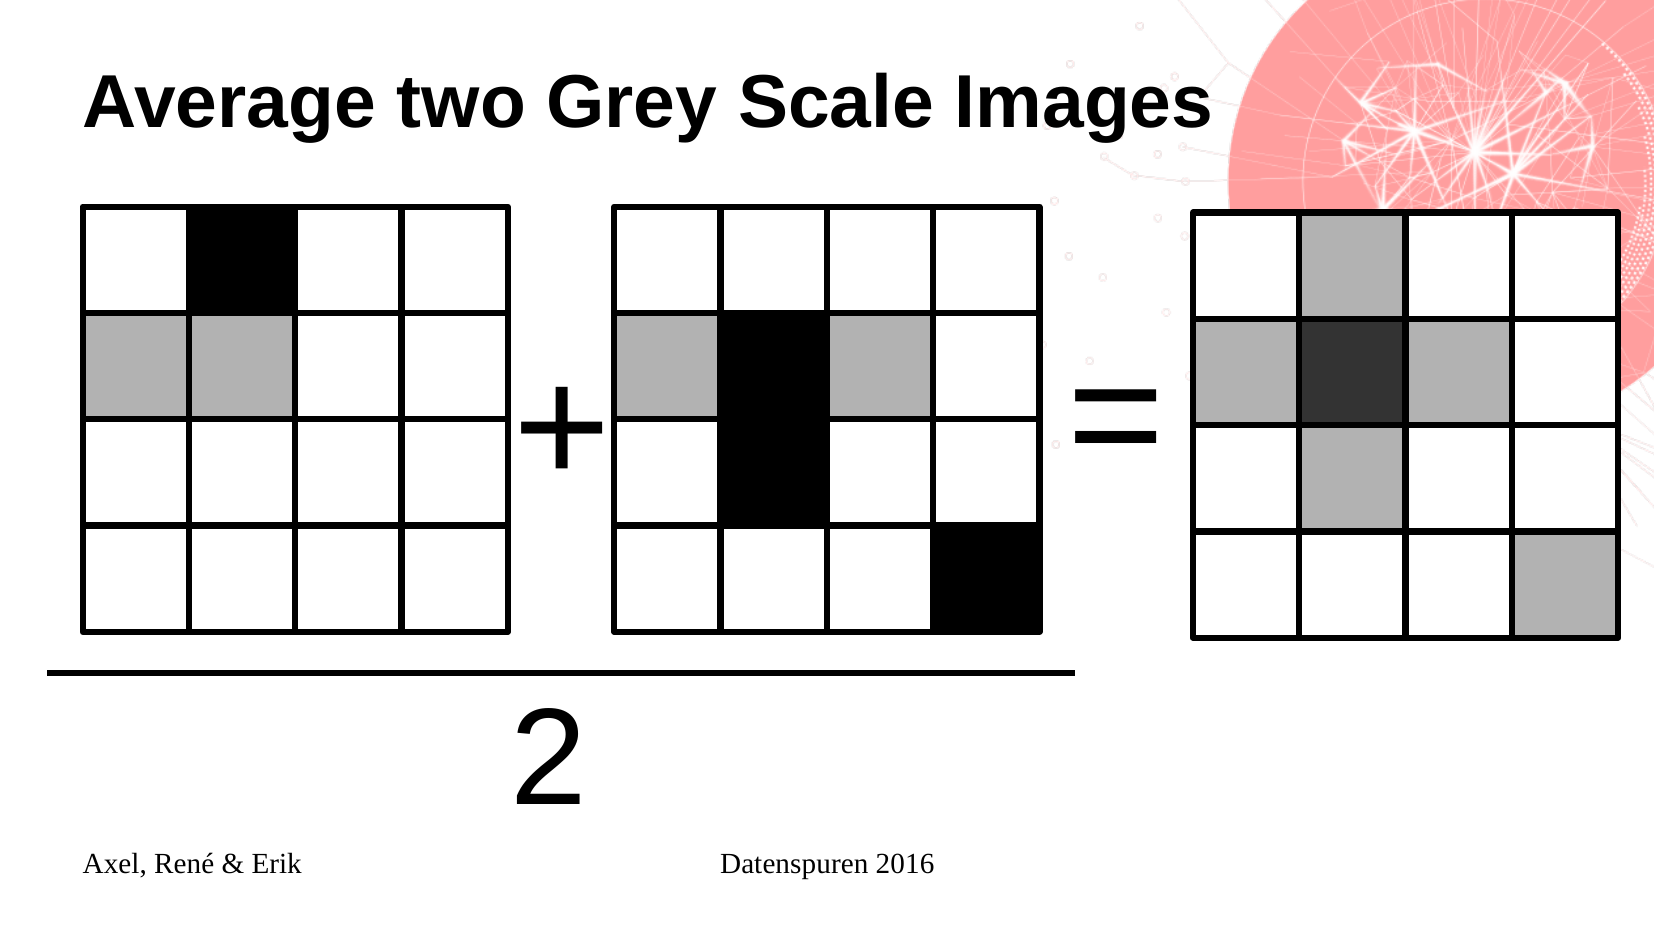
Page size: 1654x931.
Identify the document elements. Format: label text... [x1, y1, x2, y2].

title Average two Grey Scale Images [82, 59, 1571, 144]
text_box [1192, 212, 1619, 638]
text_box [614, 206, 1040, 632]
text_box + [503, 372, 622, 479]
text_box = [1057, 360, 1176, 467]
text_box 2 [496, 672, 619, 875]
text_box [82, 206, 508, 632]
